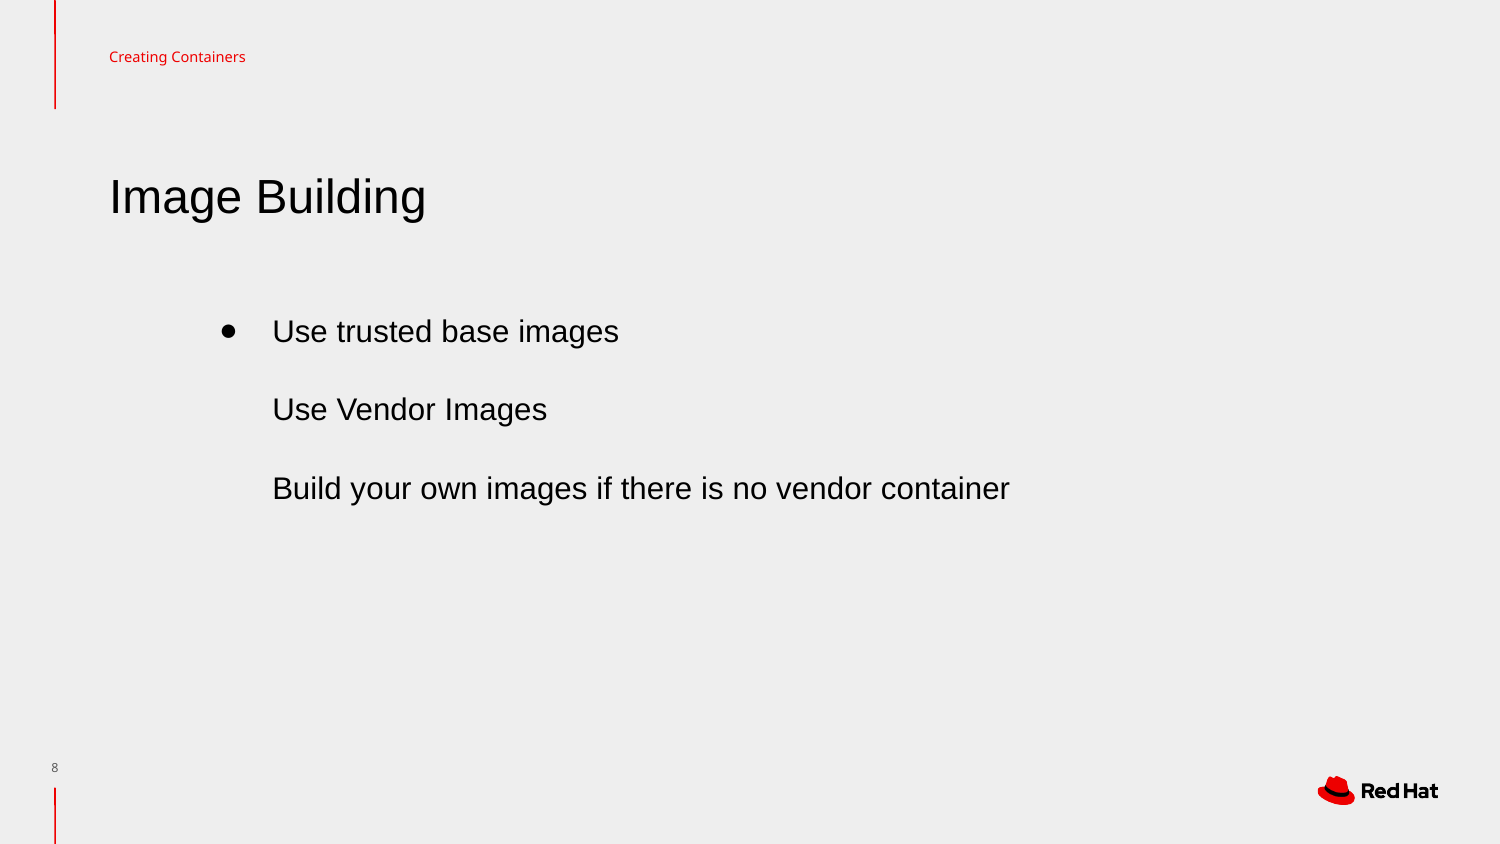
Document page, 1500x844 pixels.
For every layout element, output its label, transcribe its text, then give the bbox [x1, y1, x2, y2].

slide_number <number> [10, 759, 101, 777]
subtitle Creating Containers [55, 6, 689, 108]
picture [1317, 776, 1438, 805]
title Use trusted base images Use Vendor Images Build your own images if there is no vendor container [197, 269, 1401, 705]
title Image Building [55, 145, 1285, 265]
